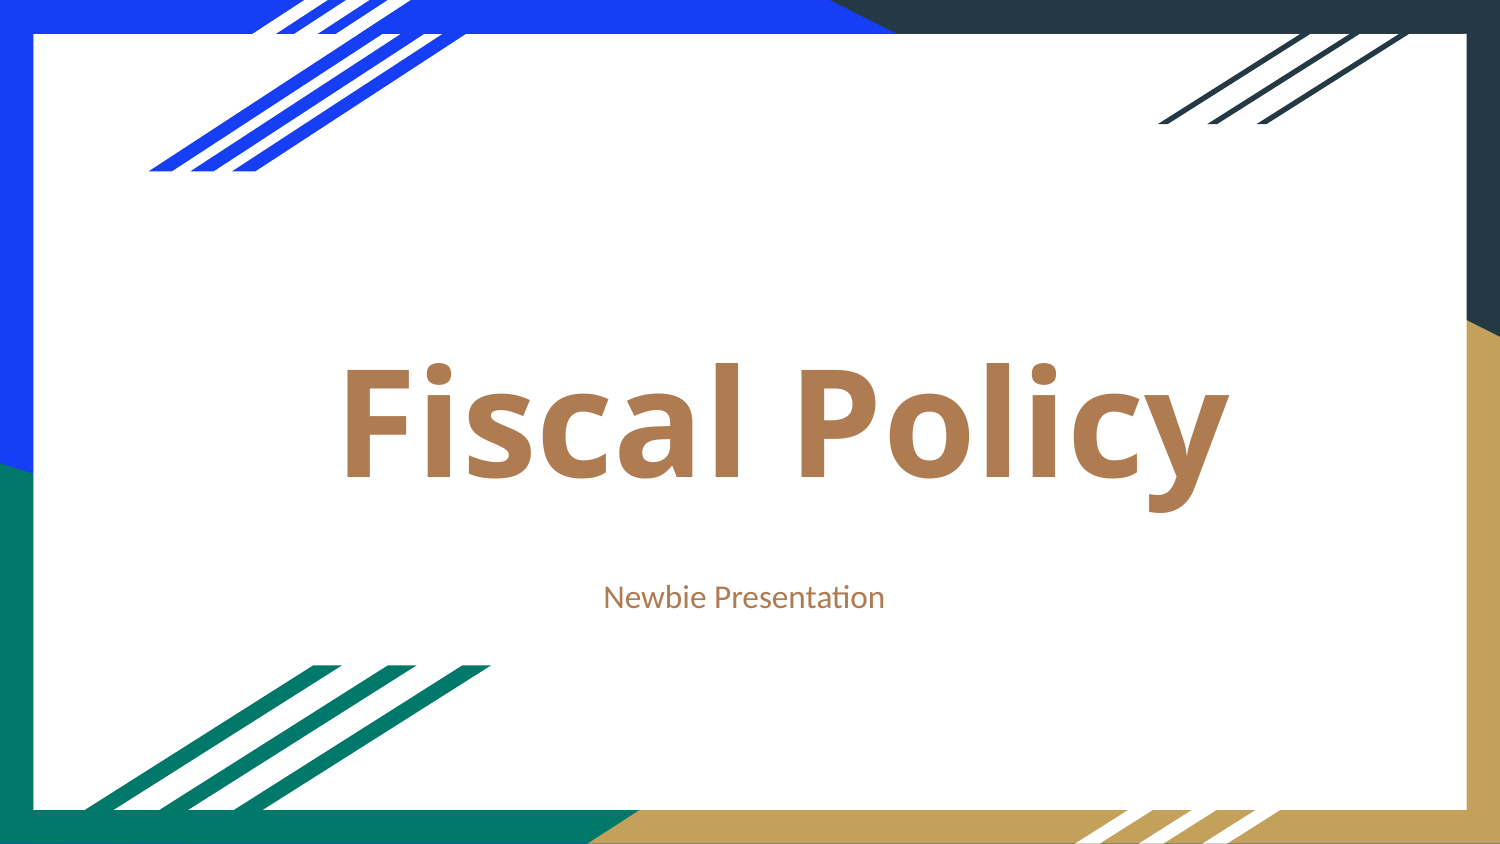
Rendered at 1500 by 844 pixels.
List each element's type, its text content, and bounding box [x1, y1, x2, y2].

subtitle Newbie Presentation [304, 559, 1185, 646]
title Fiscal Policy [304, 298, 1260, 537]
